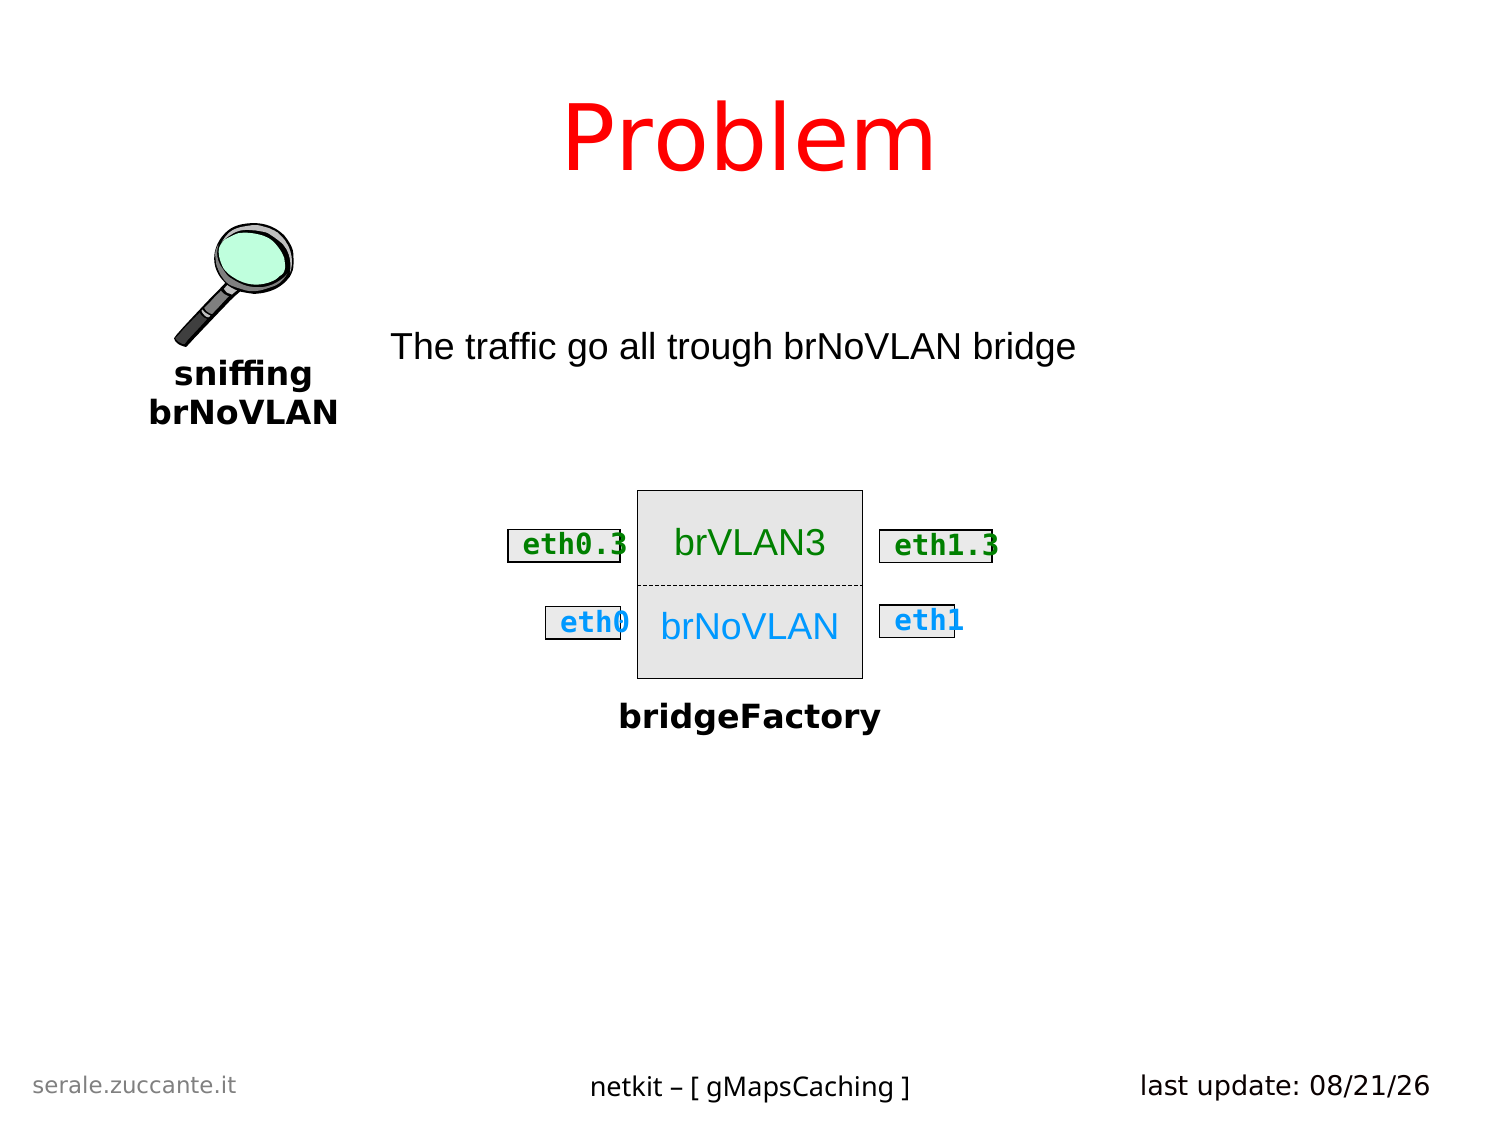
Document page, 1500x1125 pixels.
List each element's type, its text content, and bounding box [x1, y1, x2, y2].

text_box sniffing brNoVLAN [127, 347, 361, 440]
text_box eth0.3 [507, 529, 621, 562]
title Problem [75, 28, 1426, 250]
text_box eth1 [879, 605, 955, 638]
text_box eth1.3 [879, 530, 993, 563]
text_box brVLAN3 brNoVLAN [637, 490, 863, 679]
text_box [174, 223, 294, 347]
text_box bridgeFactory [600, 690, 901, 744]
text_box The traffic go all trough brNoVLAN bridge [375, 318, 1092, 376]
text_box eth0 [545, 606, 621, 639]
